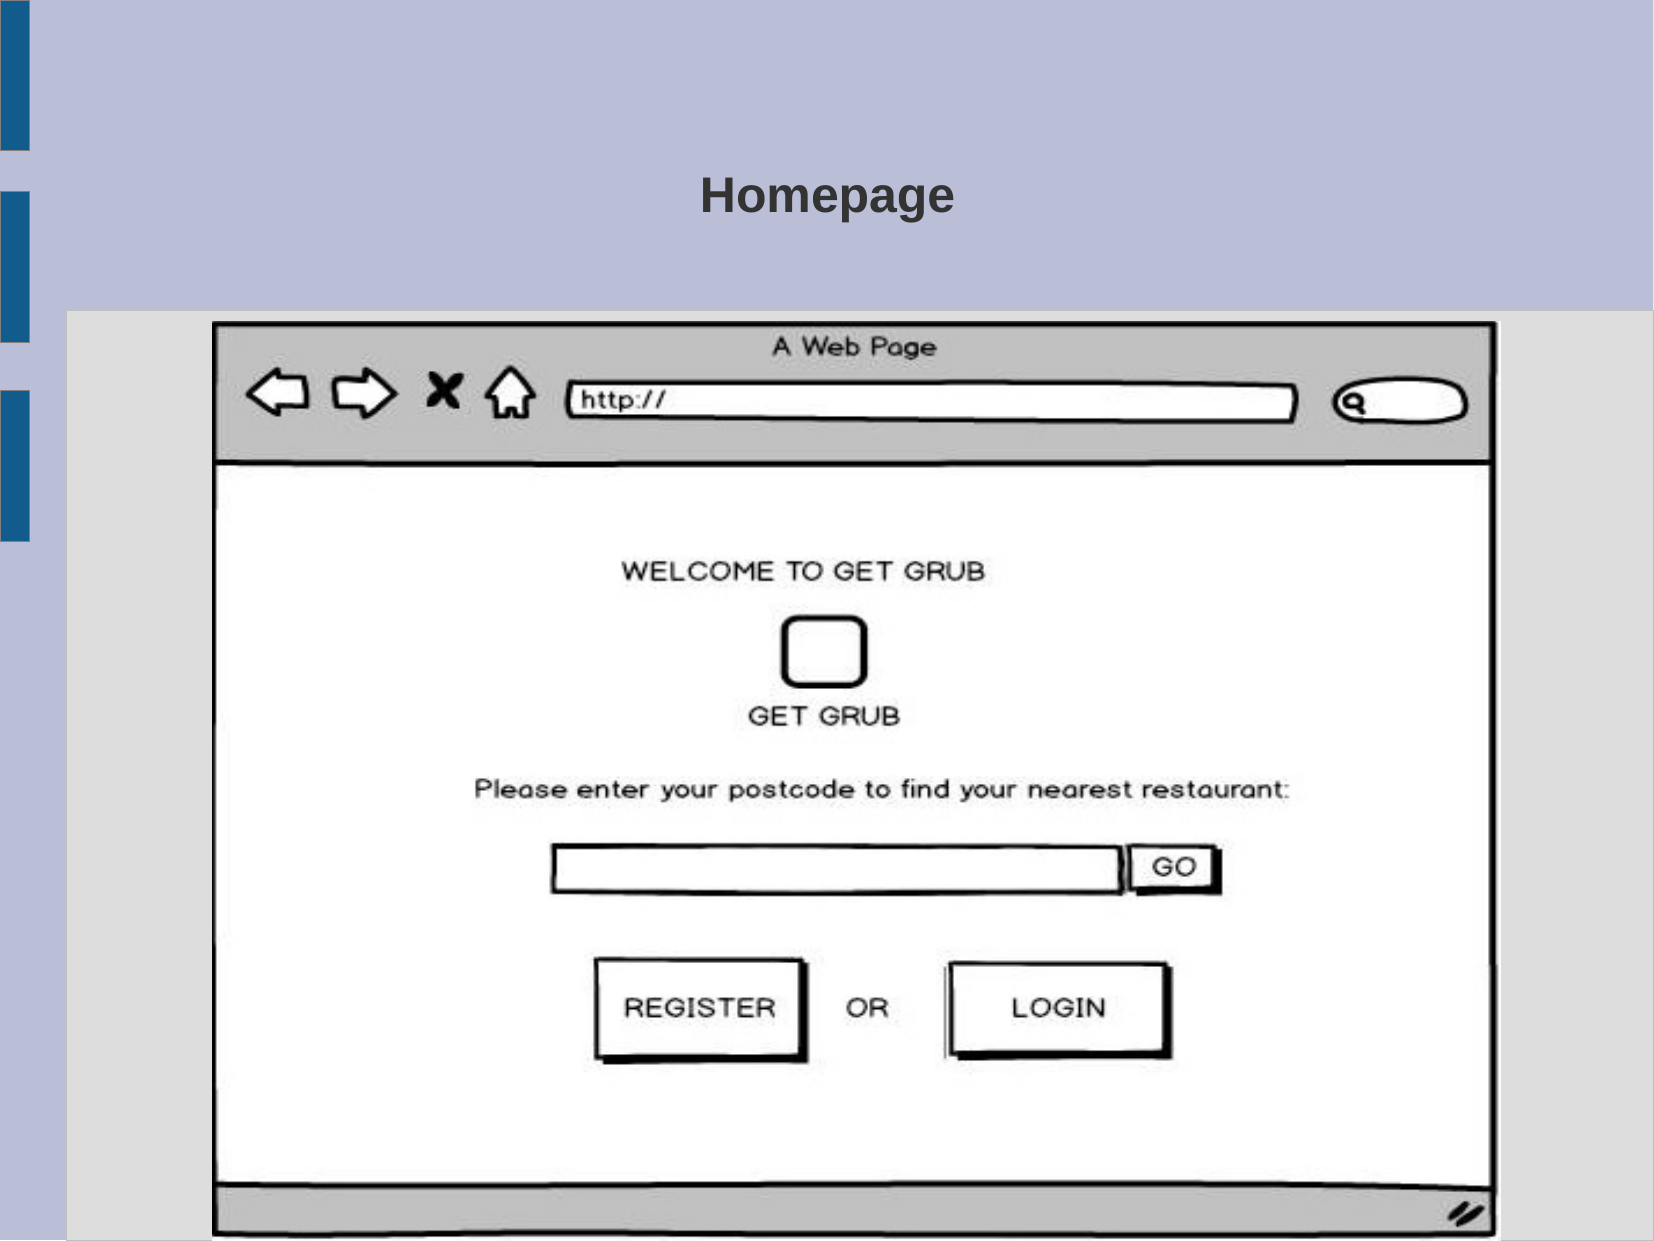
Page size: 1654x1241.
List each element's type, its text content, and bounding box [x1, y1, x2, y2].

picture [212, 321, 1501, 1241]
title Homepage [121, 91, 1534, 299]
